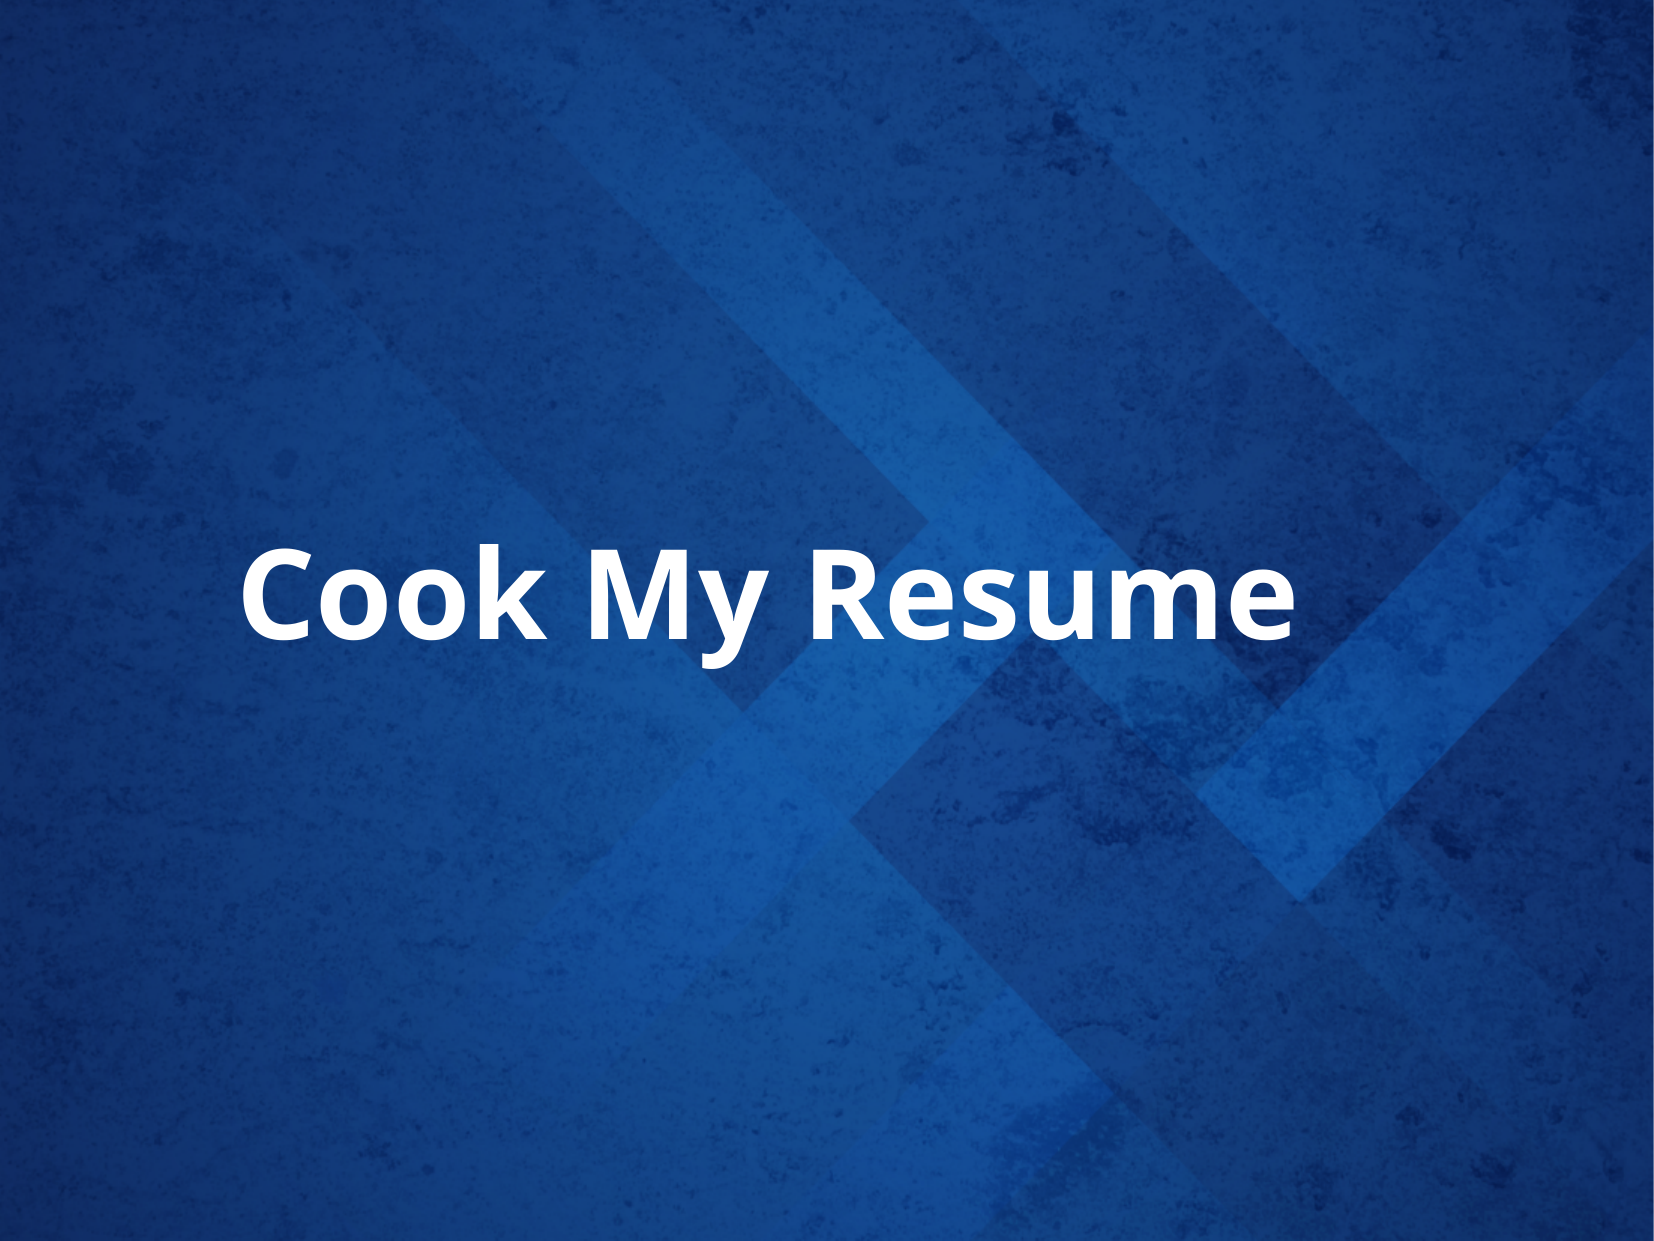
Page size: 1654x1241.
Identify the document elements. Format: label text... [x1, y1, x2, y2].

title Cook My Resume [236, 472, 1477, 709]
picture [0, 0, 1654, 1241]
